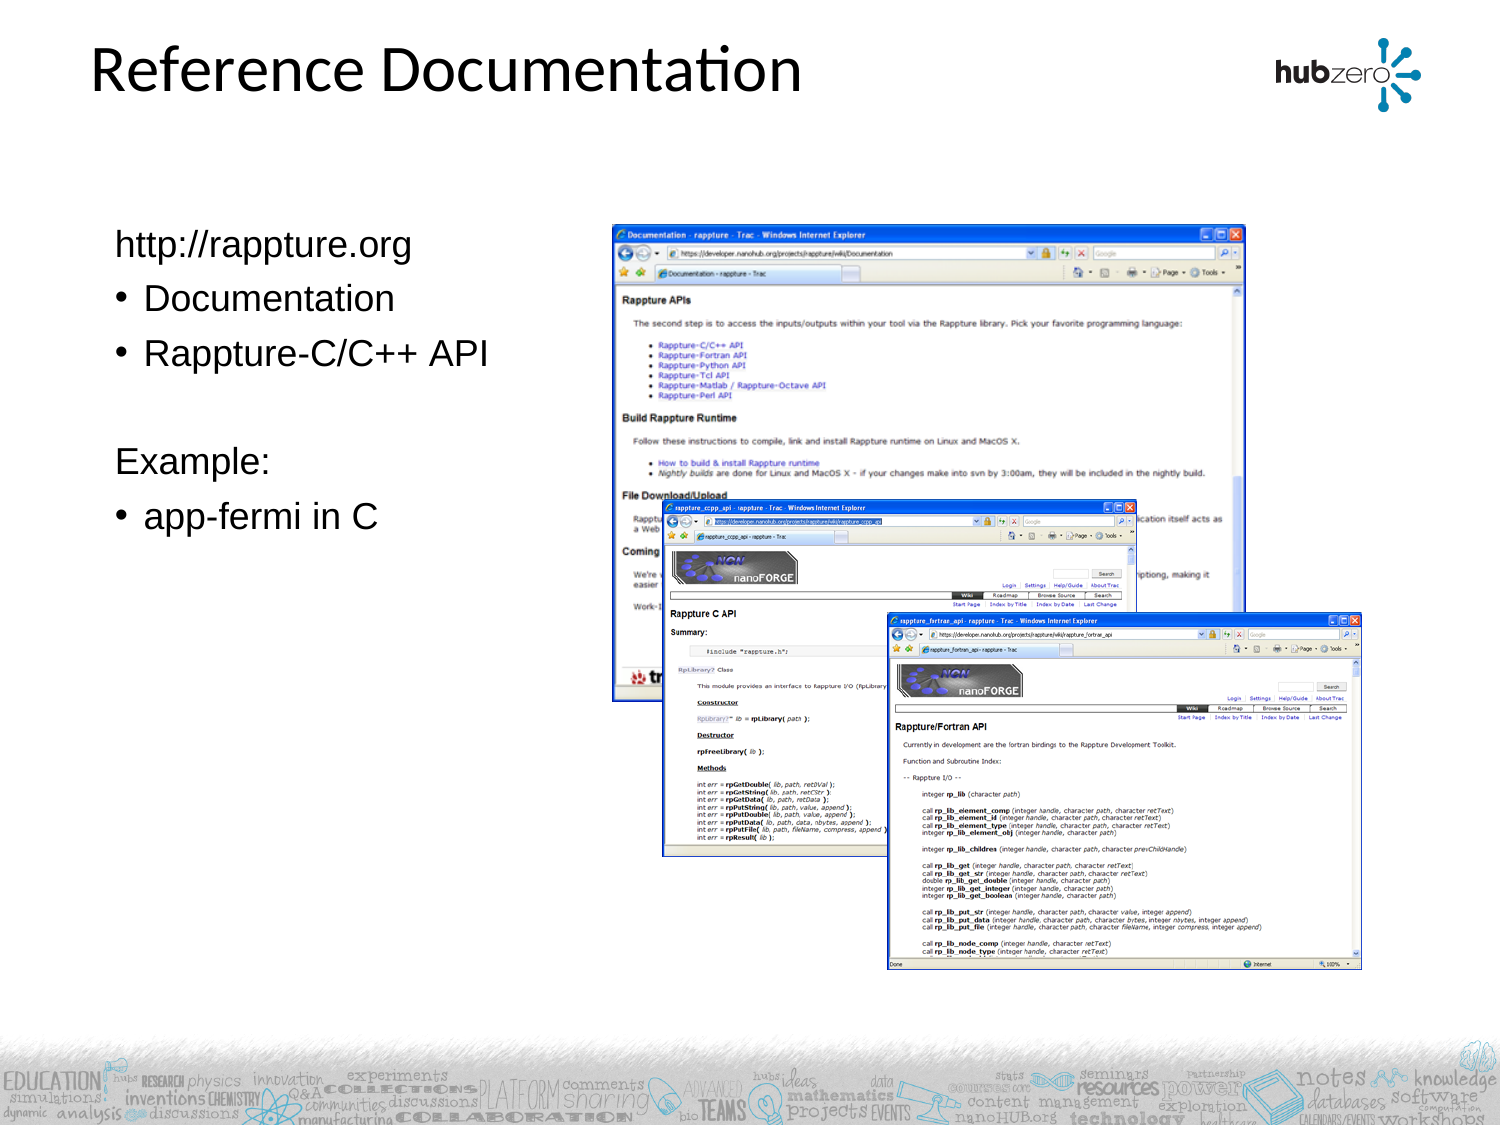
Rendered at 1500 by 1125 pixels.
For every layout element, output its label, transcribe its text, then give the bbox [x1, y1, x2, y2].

picture [612, 224, 1362, 970]
text_box http://rappture.org Documentation Rappture-C/C++ API Example: app-fermi in C [99, 212, 505, 545]
picture [1272, 35, 1424, 115]
picture [0, 1034, 1500, 1125]
text_box Reference Documentation [75, 12, 1249, 118]
